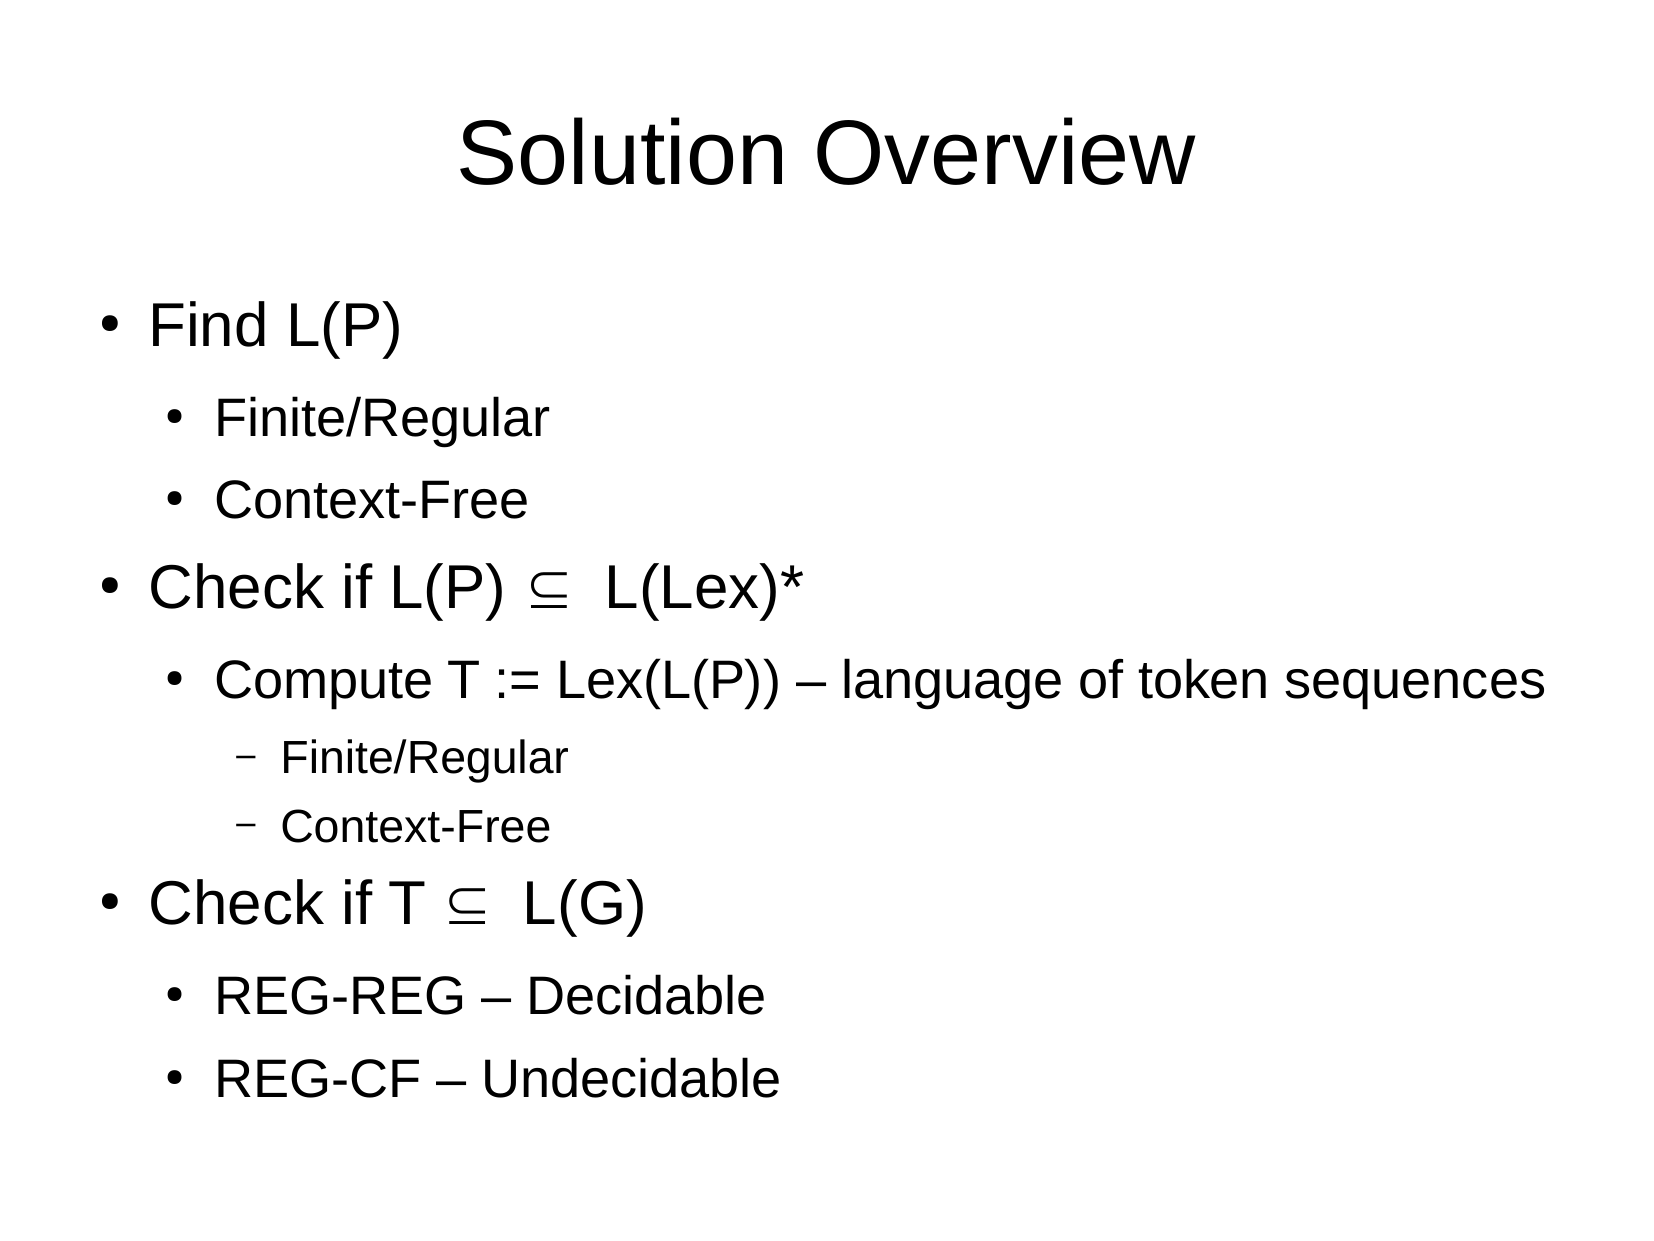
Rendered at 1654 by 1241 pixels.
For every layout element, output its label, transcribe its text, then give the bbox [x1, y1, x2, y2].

title Solution Overview [82, 56, 1571, 250]
list Find L(P) Finite/Regular Context-Free Check if L(P)  L(Lex)* Compute T := Lex(L(P)) – language of token sequences Finite/Regular Context-Free Check if T  L(G) REG-REG – Decidable REG-CF – Undecidable [82, 290, 1571, 1109]
